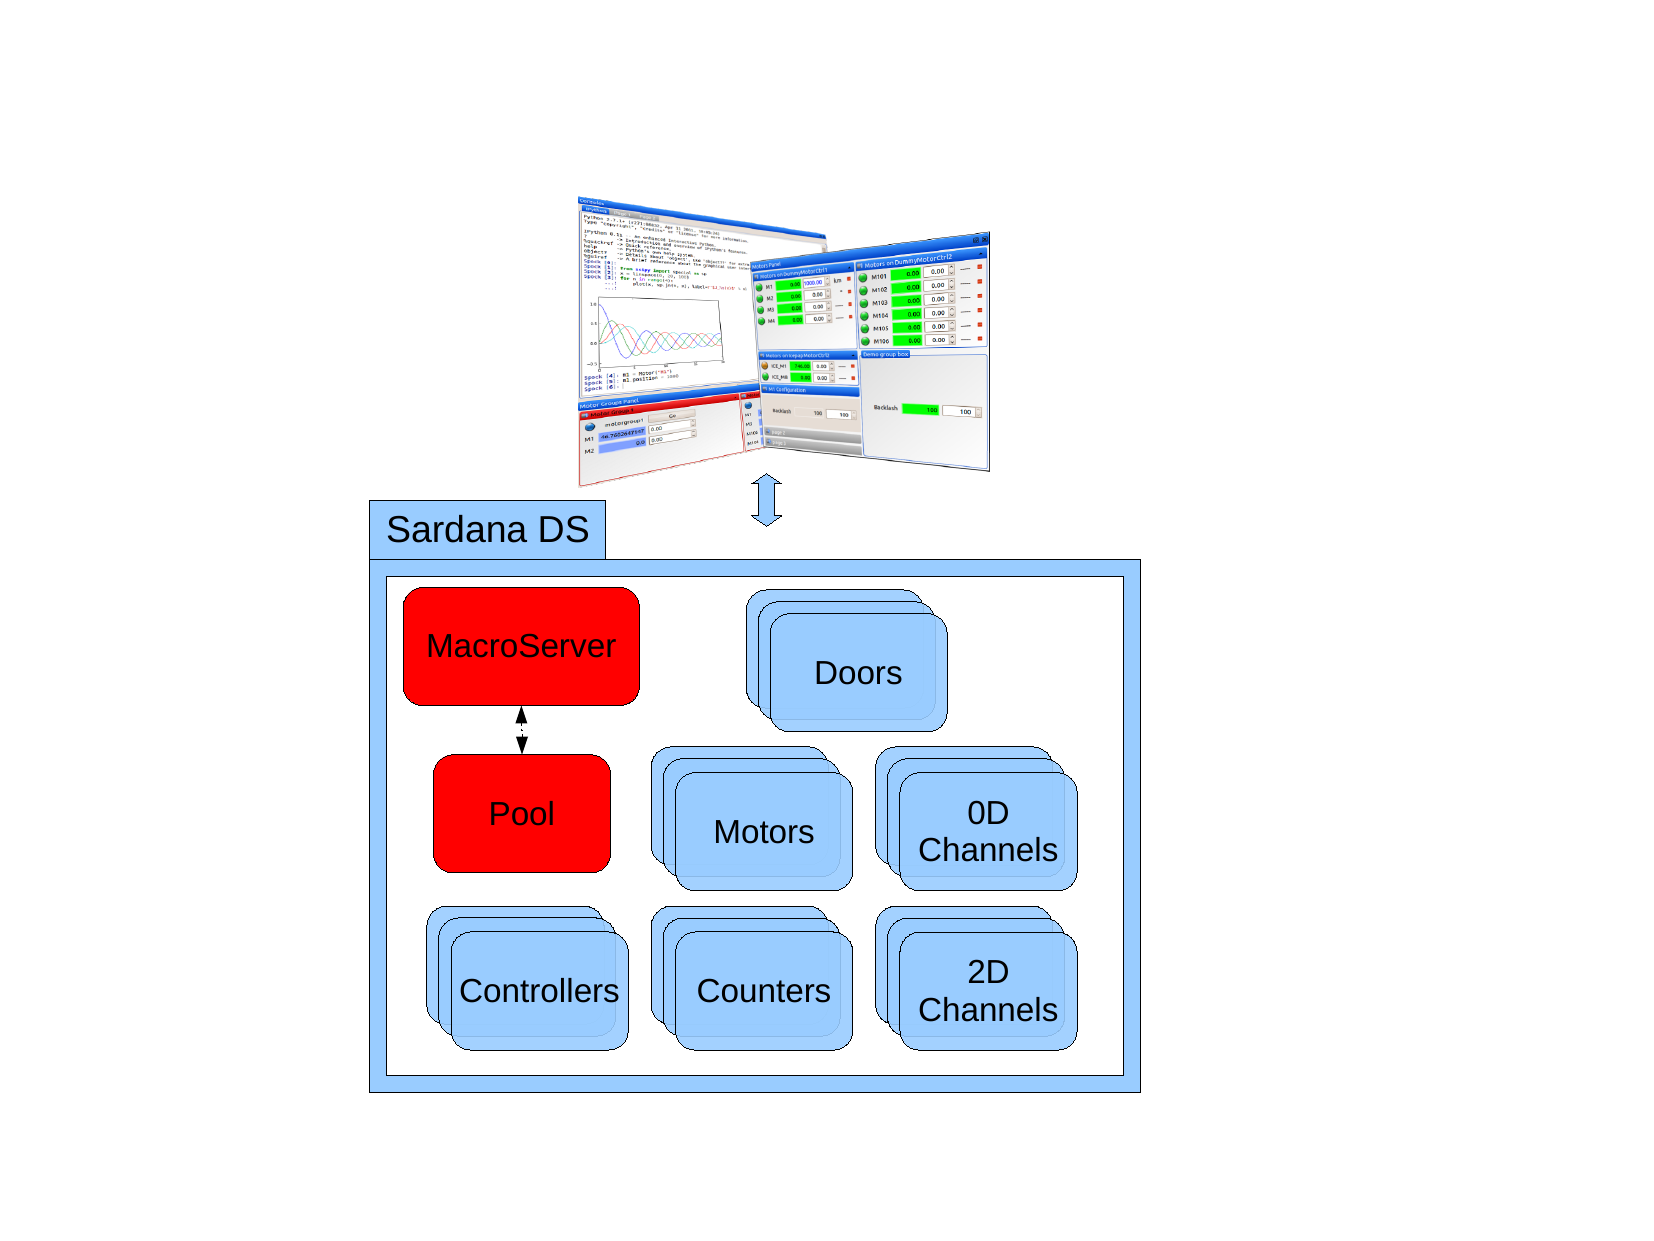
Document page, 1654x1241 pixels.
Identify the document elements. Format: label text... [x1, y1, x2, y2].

text_box [369, 559, 1141, 1093]
text_box Controllers [451, 931, 629, 1051]
text_box Counters [675, 931, 853, 1051]
text_box [751, 488, 782, 527]
text_box MacroServer [403, 587, 640, 706]
text_box Doors [770, 613, 948, 732]
text_box Pool [433, 754, 611, 873]
text_box Motors [675, 772, 853, 891]
picture [550, 196, 990, 488]
text_box 2D Channels [899, 932, 1078, 1051]
text_box 0D Channels [899, 772, 1078, 891]
text_box Sardana DS [369, 500, 606, 560]
